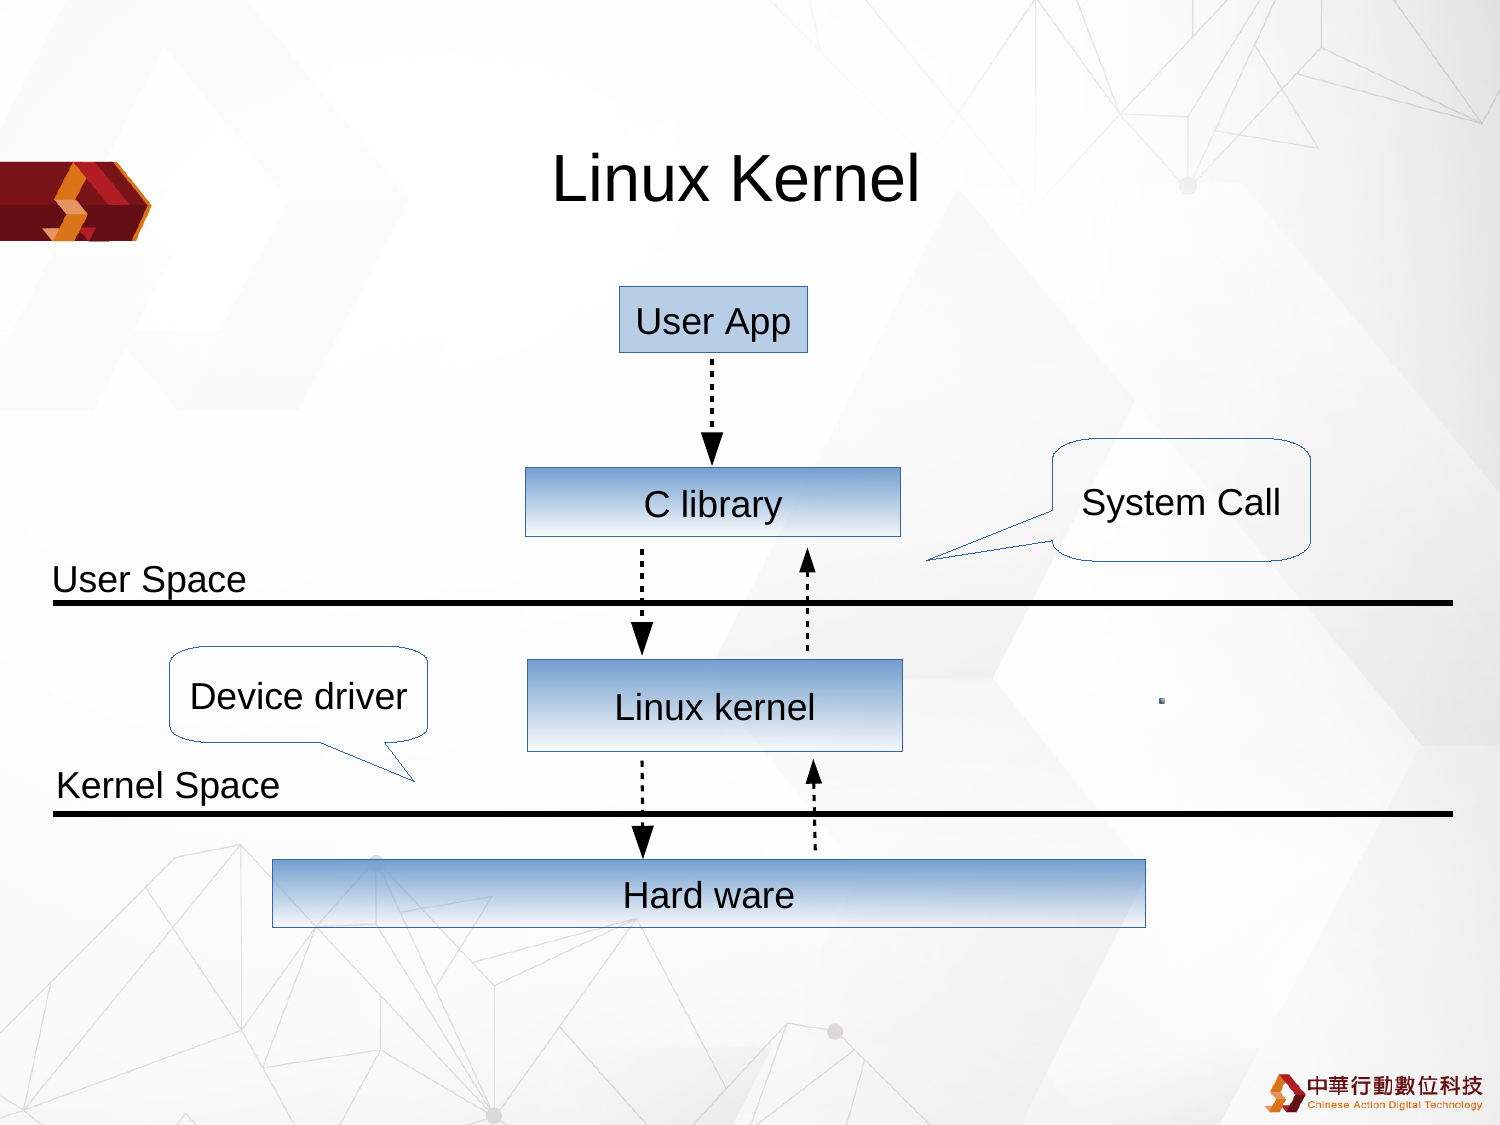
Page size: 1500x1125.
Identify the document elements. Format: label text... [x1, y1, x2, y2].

text_box User Space [36, 547, 289, 608]
text_box C library [525, 467, 901, 537]
text_box Kernel Space [40, 754, 352, 819]
text_box System Call [926, 438, 1311, 562]
text_box User App [619, 286, 808, 353]
text_box Linux kernel [527, 659, 903, 752]
picture [0, 0, 1500, 1125]
title Linux Kernel [107, 101, 1367, 255]
text_box Device driver [169, 646, 428, 782]
text_box Hard ware [272, 859, 1146, 928]
